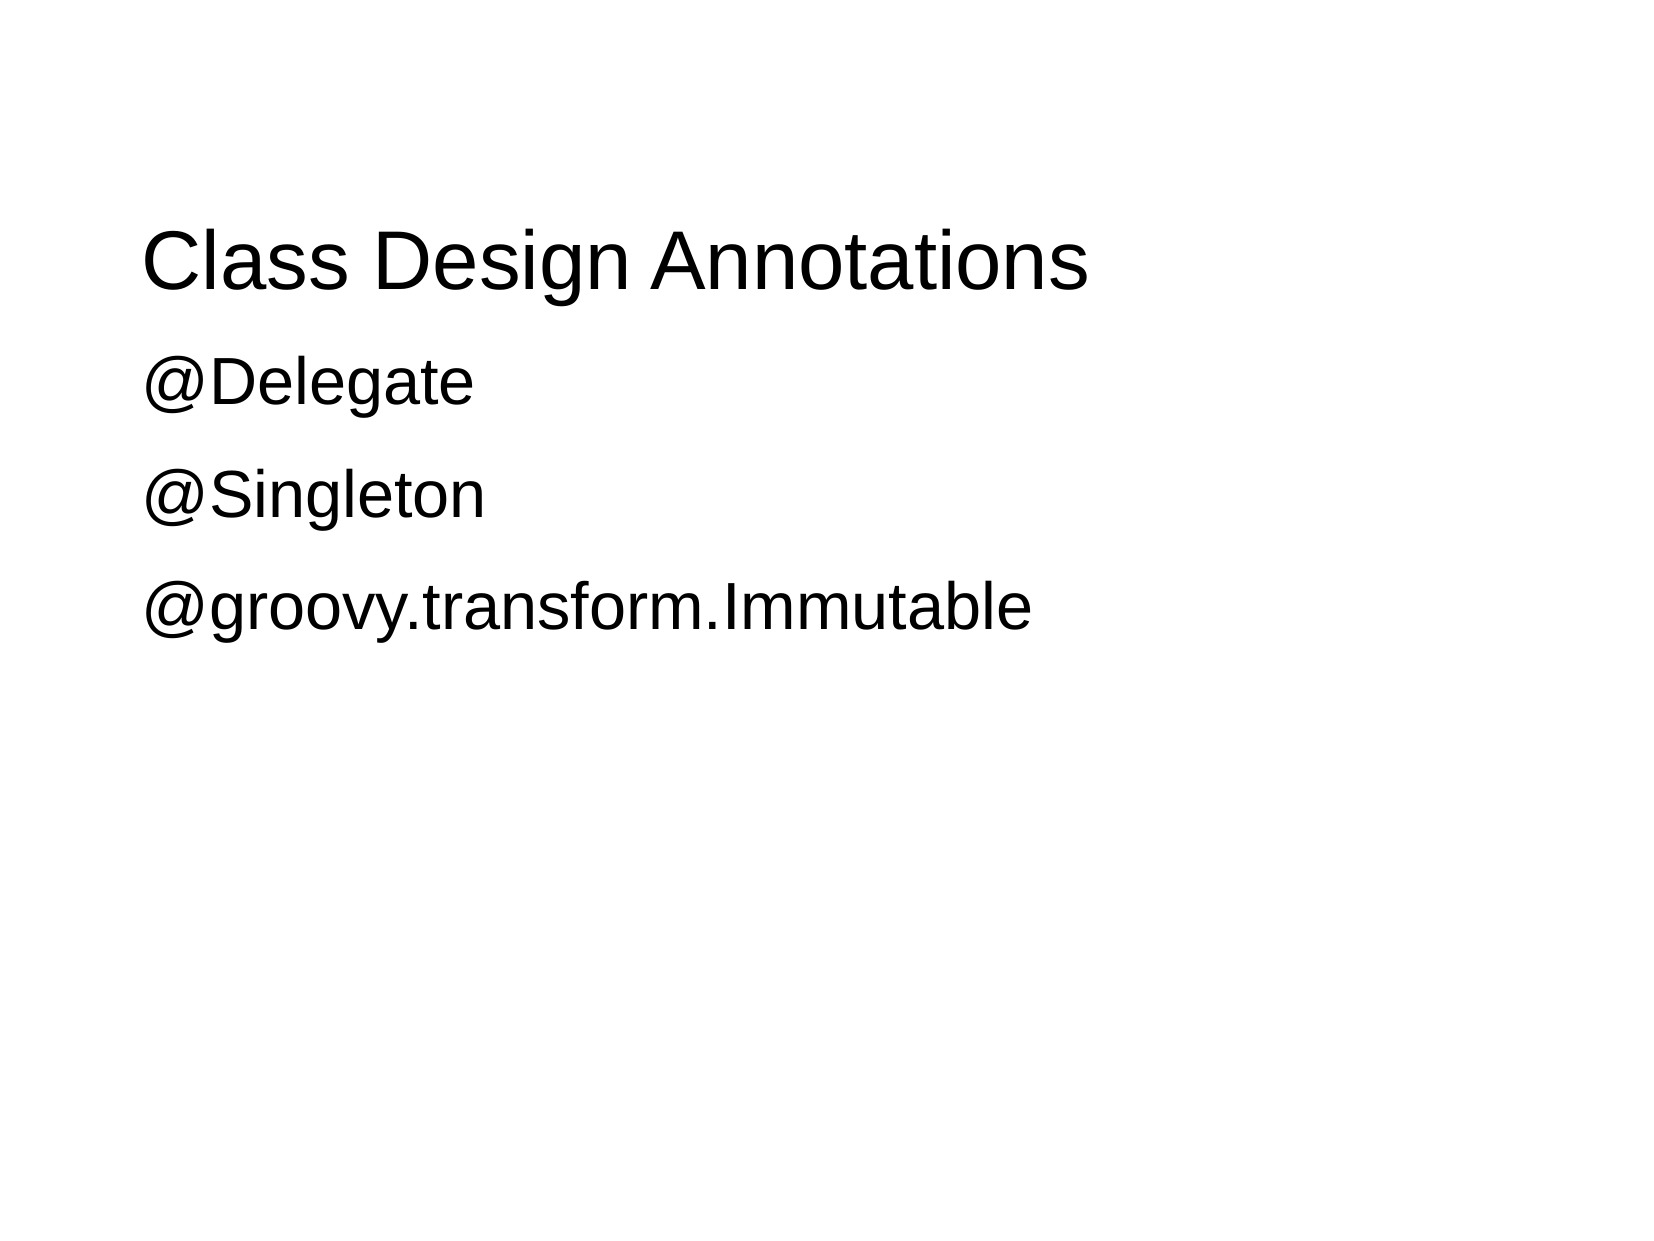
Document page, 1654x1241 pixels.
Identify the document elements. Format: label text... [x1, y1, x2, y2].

subtitle Class Design Annotations @Delegate @Singleton @groovy.transform.Immutable [141, 167, 1630, 1194]
